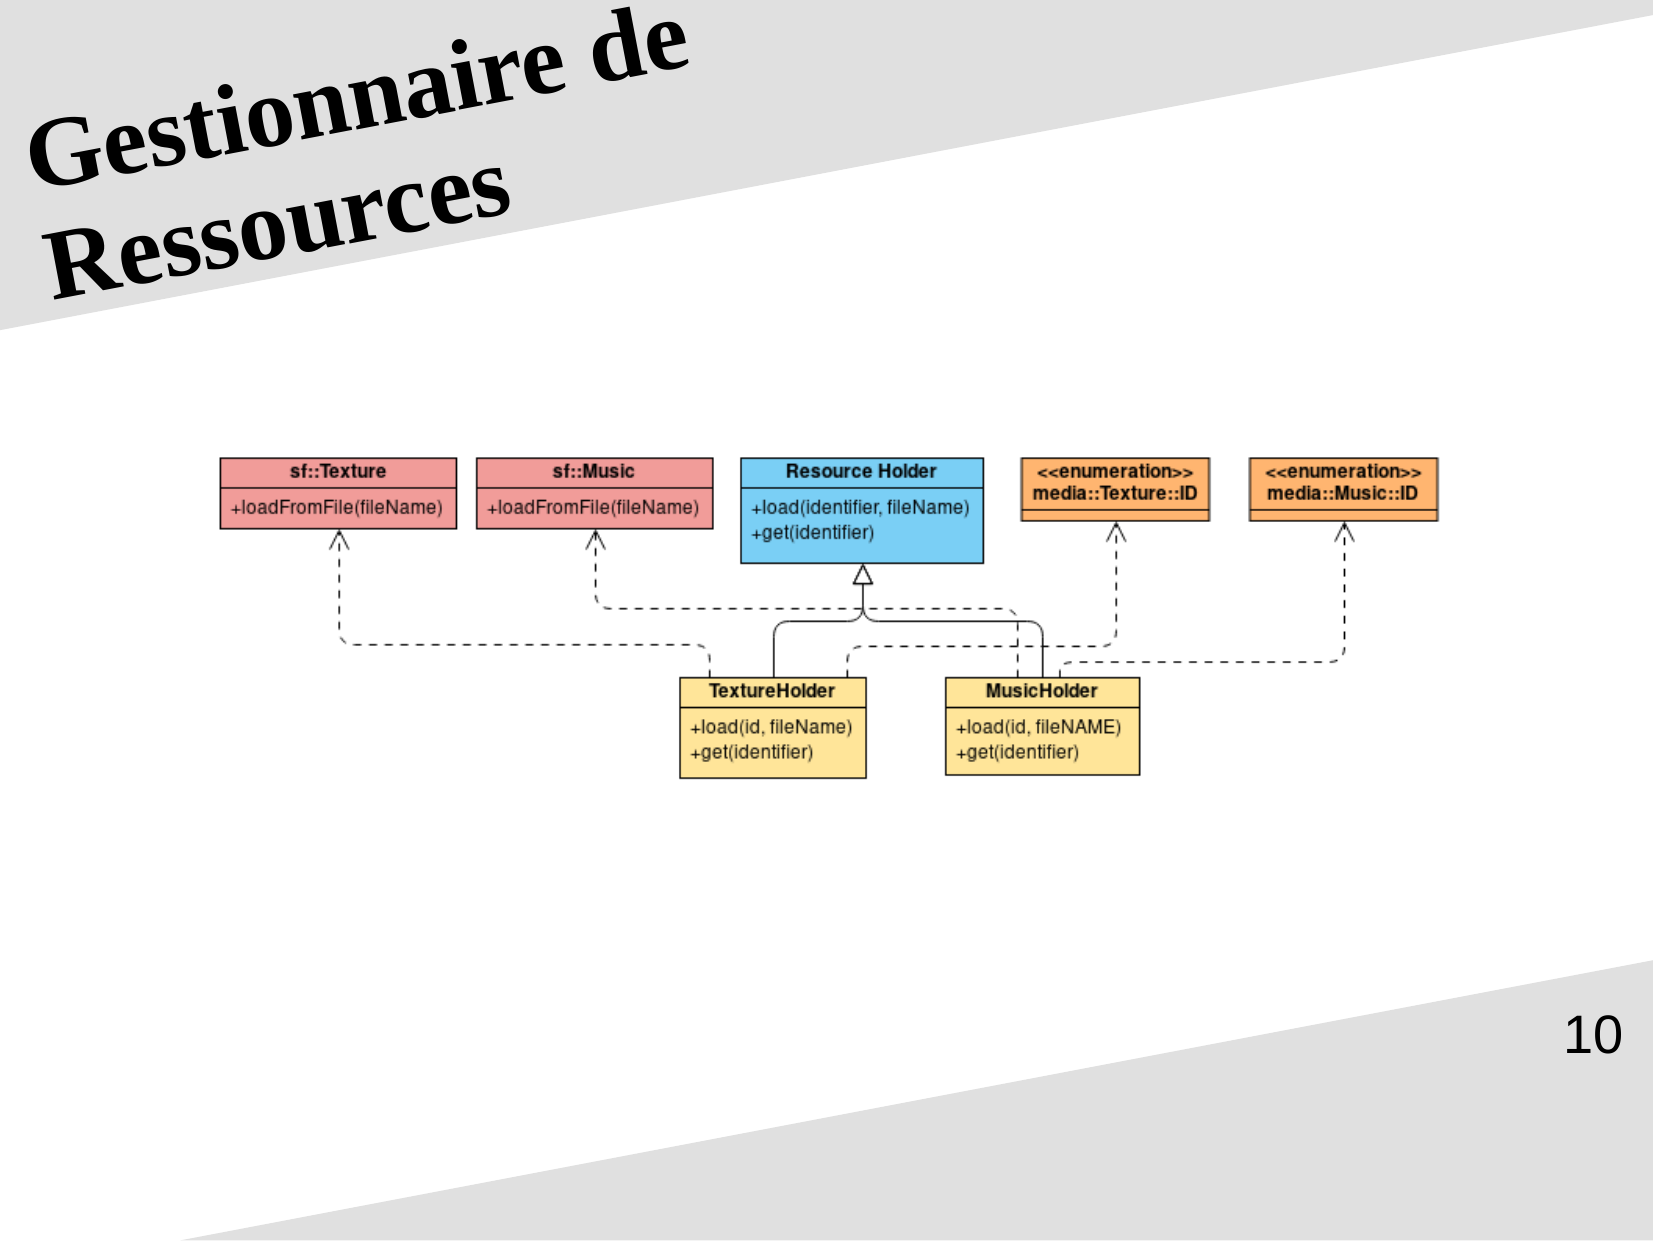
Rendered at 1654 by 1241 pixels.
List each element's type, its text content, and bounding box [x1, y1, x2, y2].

picture [198, 431, 1455, 809]
title Gestionnaire de Ressources [15, 0, 1519, 322]
